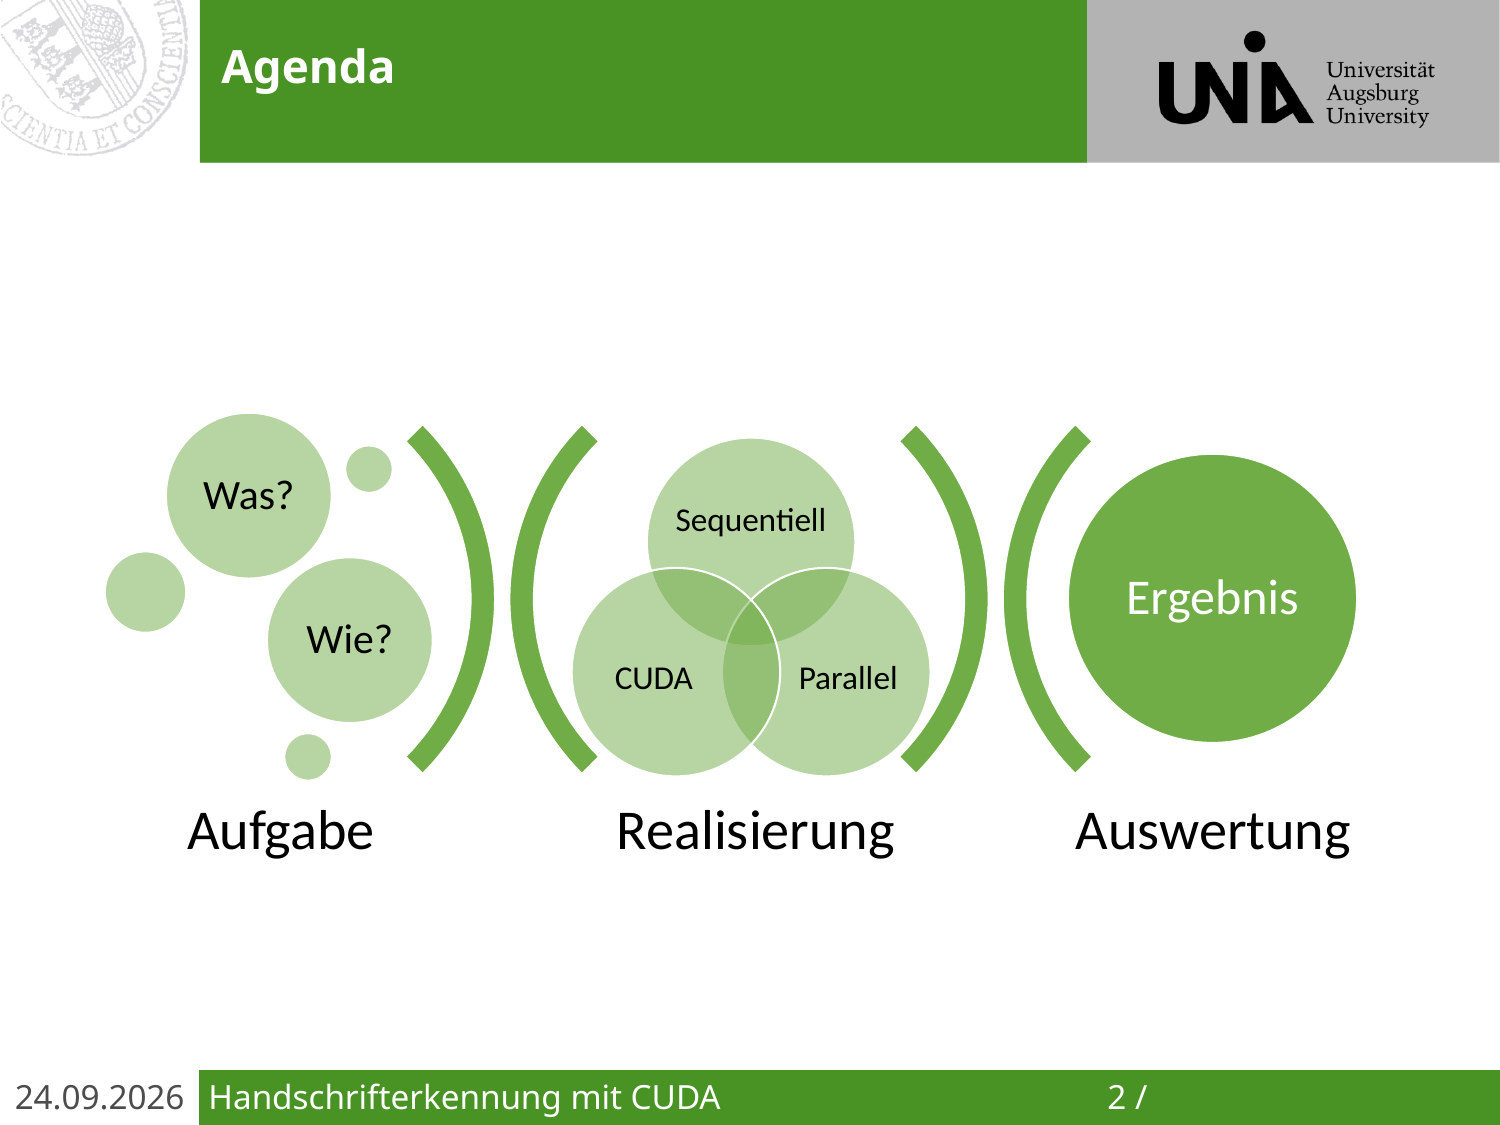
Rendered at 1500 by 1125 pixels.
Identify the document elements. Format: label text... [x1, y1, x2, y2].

text_box [898, 423, 989, 774]
text_box Auswertung [1025, 781, 1402, 881]
text_box [405, 423, 496, 774]
text_box / [1092, 1068, 1498, 1119]
text_box Parallel [751, 567, 931, 777]
text_box Handschrifterkennung mit CUDA [193, 1068, 1092, 1119]
text_box [509, 424, 600, 775]
text_box Sequentiell [646, 437, 856, 599]
text_box [104, 551, 187, 633]
title Agenda [206, 29, 1088, 164]
text_box Realisierung [567, 781, 944, 881]
text_box [1002, 424, 1093, 775]
text_box Ergebnis [1067, 453, 1358, 743]
text_box Aufgabe [93, 781, 469, 881]
text_box Was? [165, 412, 332, 579]
text_box [345, 445, 393, 493]
text_box [284, 733, 332, 781]
text_box [0, 1068, 193, 1119]
text_box CUDA [571, 567, 781, 777]
text_box Wie? [266, 557, 433, 724]
